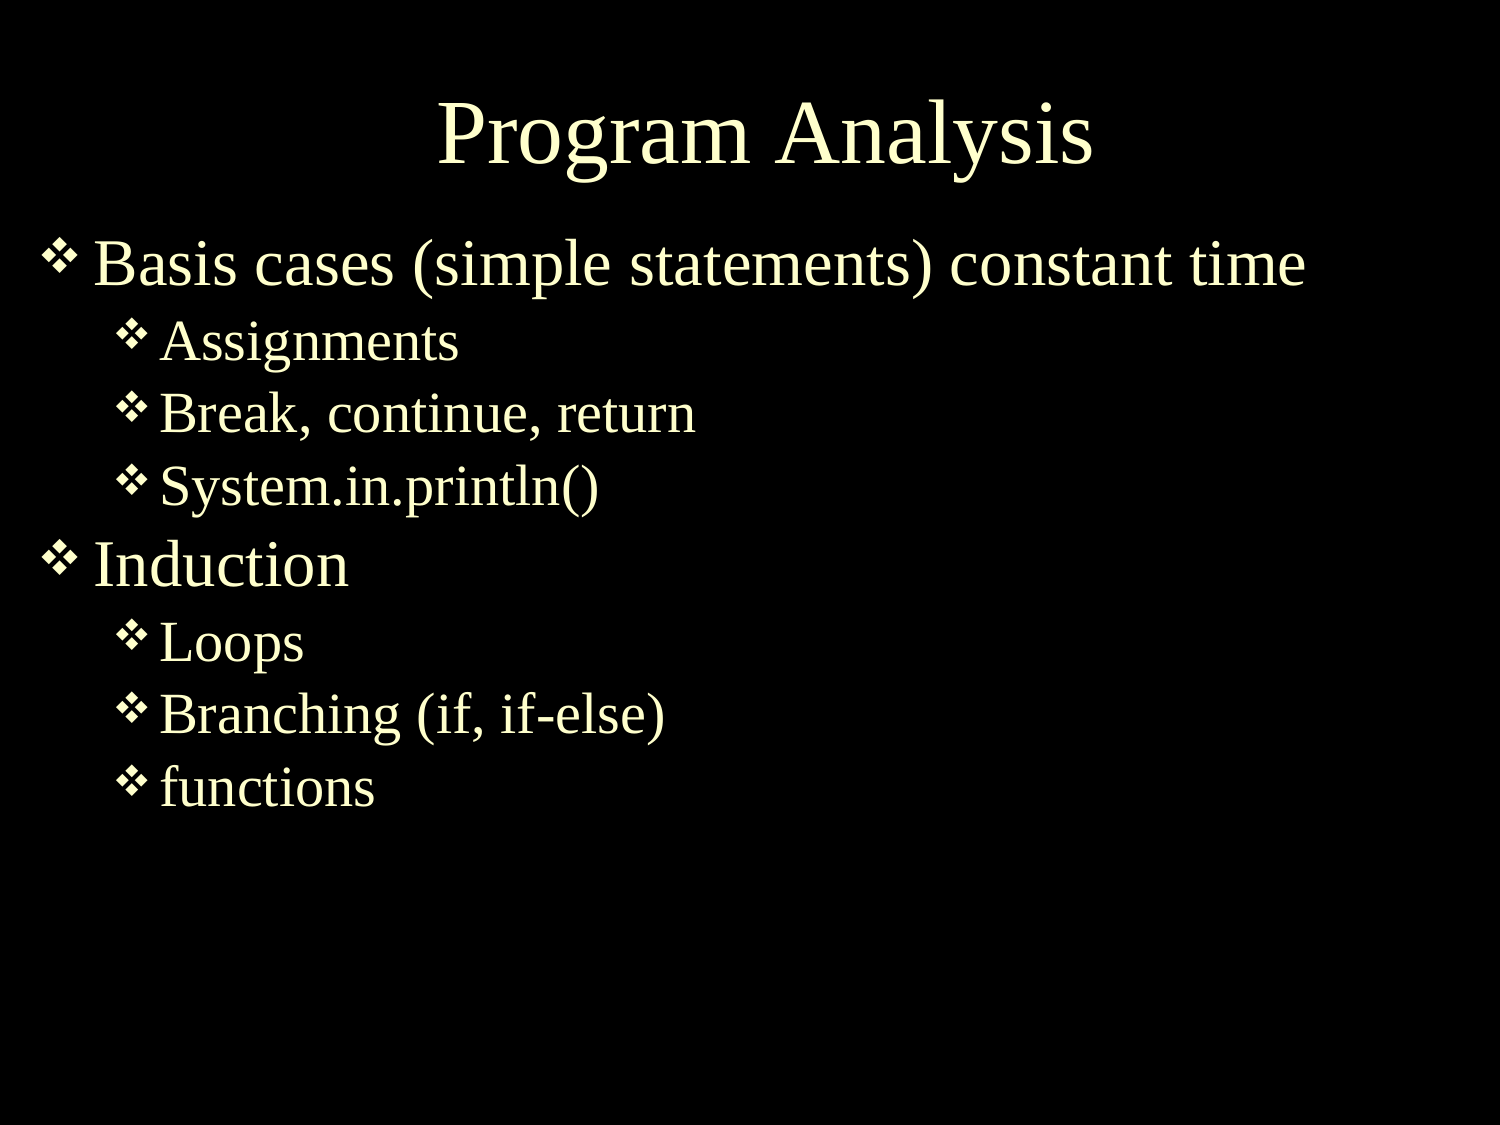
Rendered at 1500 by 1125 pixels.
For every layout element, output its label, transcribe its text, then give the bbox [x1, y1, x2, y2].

title Program Analysis [37, 37, 1496, 228]
list Basis cases (simple statements) constant time Assignments Break, continue, return System.in.println() Induction Loops Branching (if, if-else) functions [22, 224, 1482, 1077]
